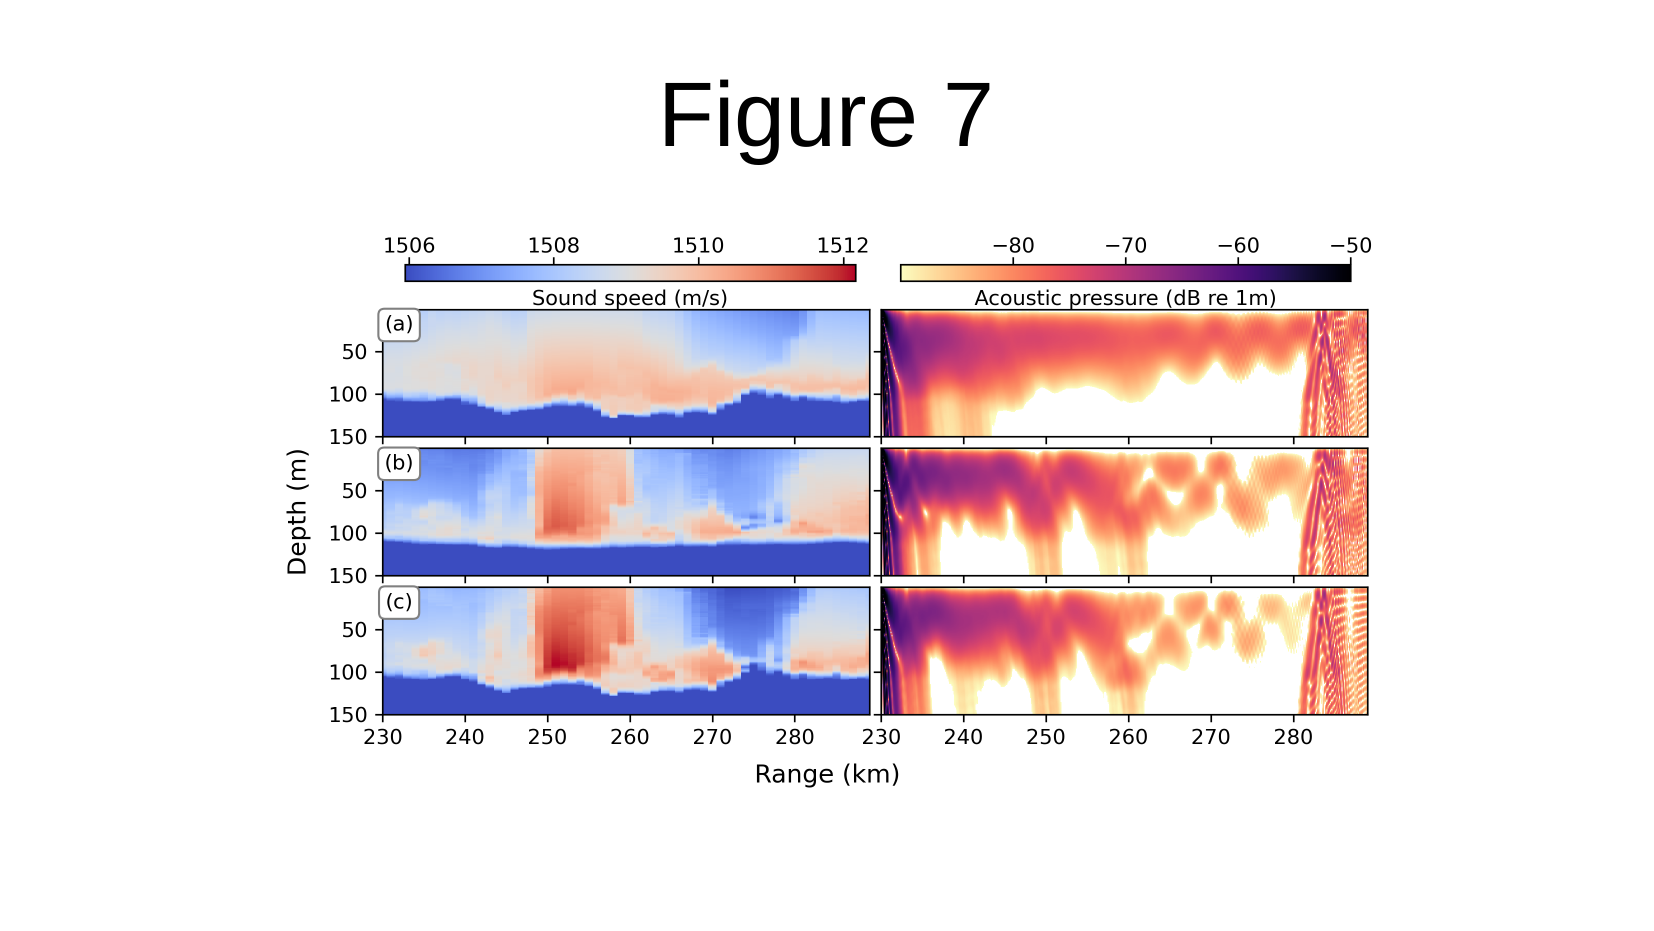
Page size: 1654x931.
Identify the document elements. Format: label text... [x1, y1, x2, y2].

picture [264, 230, 1390, 793]
title Figure 7 [82, 37, 1571, 193]
